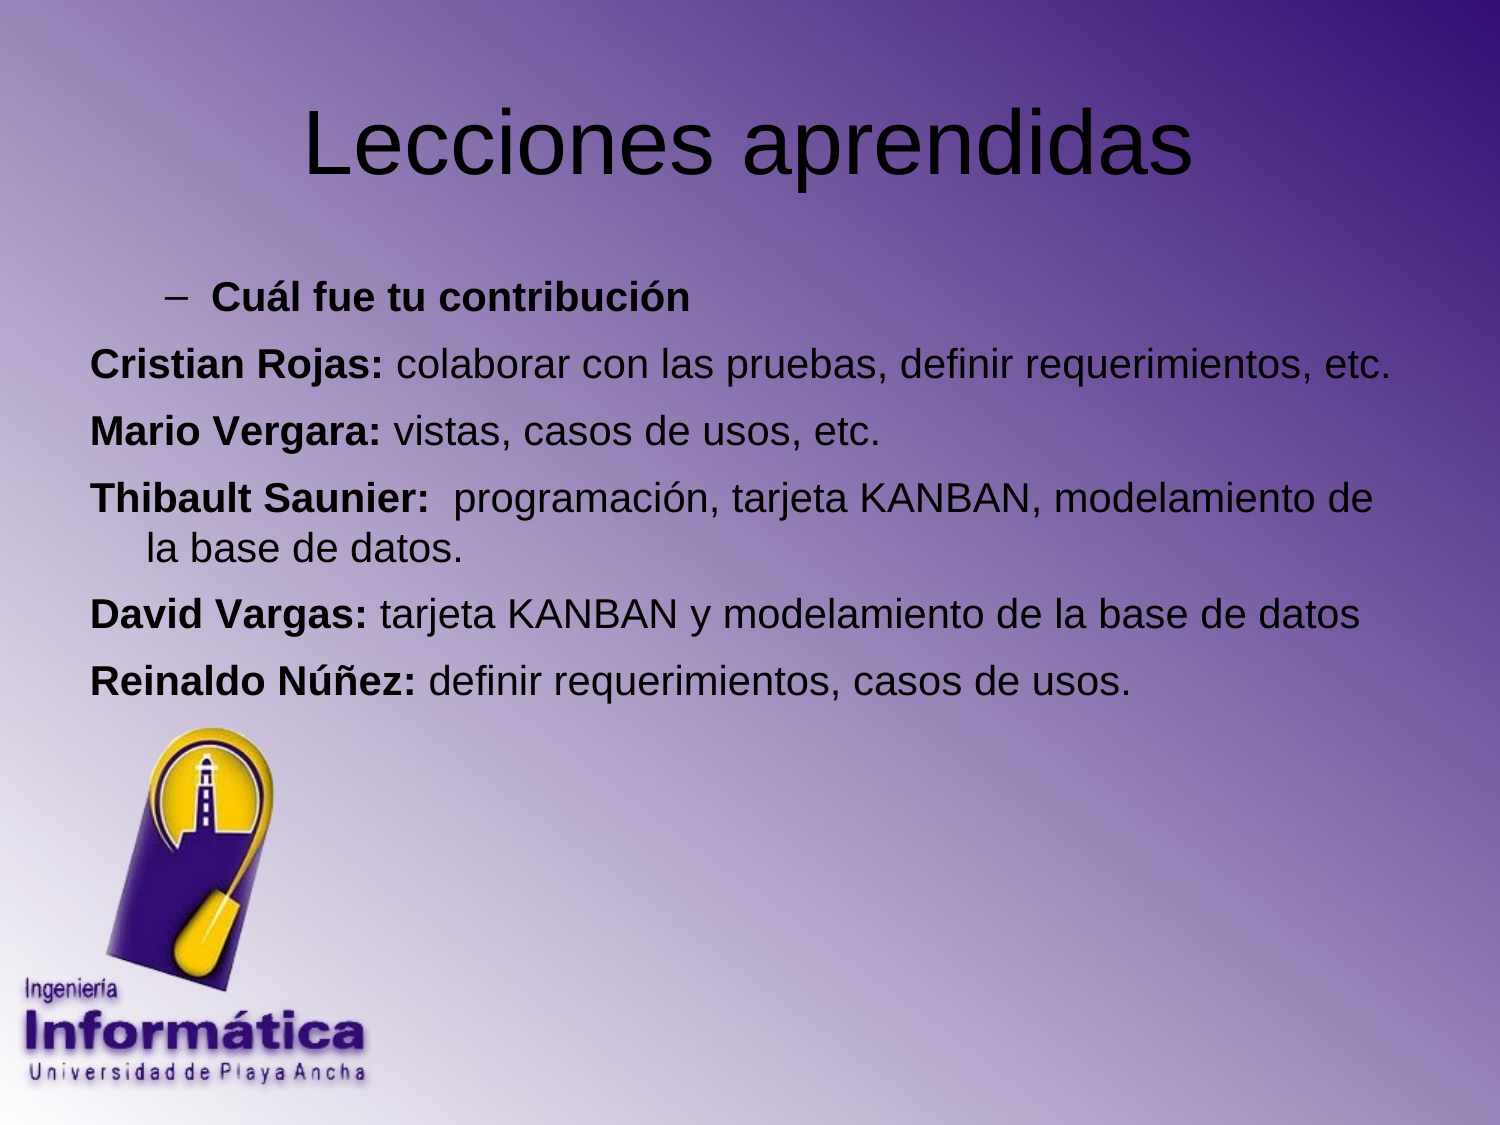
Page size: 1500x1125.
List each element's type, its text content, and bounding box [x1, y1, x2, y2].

title Lecciones aprendidas [75, 21, 1424, 256]
list Cuál fue tu contribución Cristian Rojas: colaborar con las pruebas, definir requerimientos, etc. Mario Vergara: vistas, casos de usos, etc. Thibault Saunier: programación, tarjeta KANBAN, modelamiento de la base de datos. David Vargas: tarjeta KANBAN y modelamiento de la base de datos Reinaldo Núñez: definir requerimientos, casos de usos. [75, 262, 1424, 1004]
picture [0, 0, 1500, 1125]
